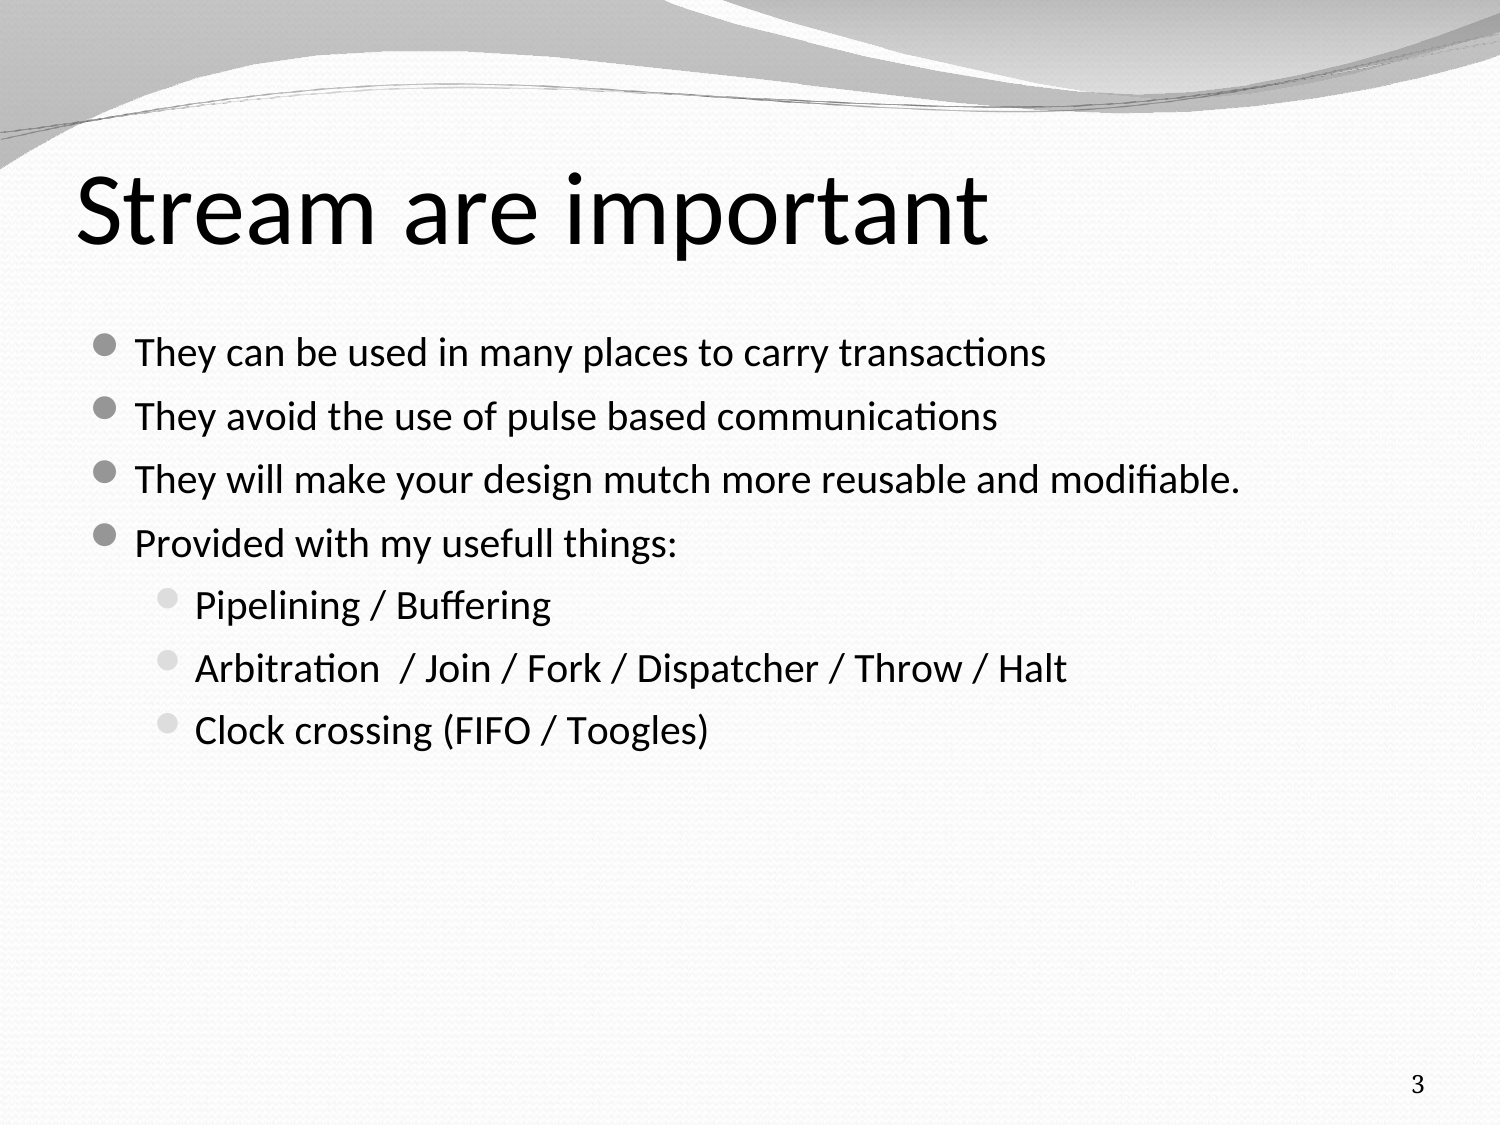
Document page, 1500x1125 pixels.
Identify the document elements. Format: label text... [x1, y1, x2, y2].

text_box <numéro> [1299, 1042, 1426, 1103]
list They can be used in many places to carry transactions They avoid the use of pulse based communications They will make your design mutch more reusable and modifiable. Provided with my usefull things: Pipelining / Buffering Arbitration / Join / Fork / Dispatcher / Throw / Halt Clock crossing (FIFO / Toogles) [75, 317, 1426, 1038]
title Stream are important [75, 78, 1426, 266]
picture [0, 0, 1500, 1125]
